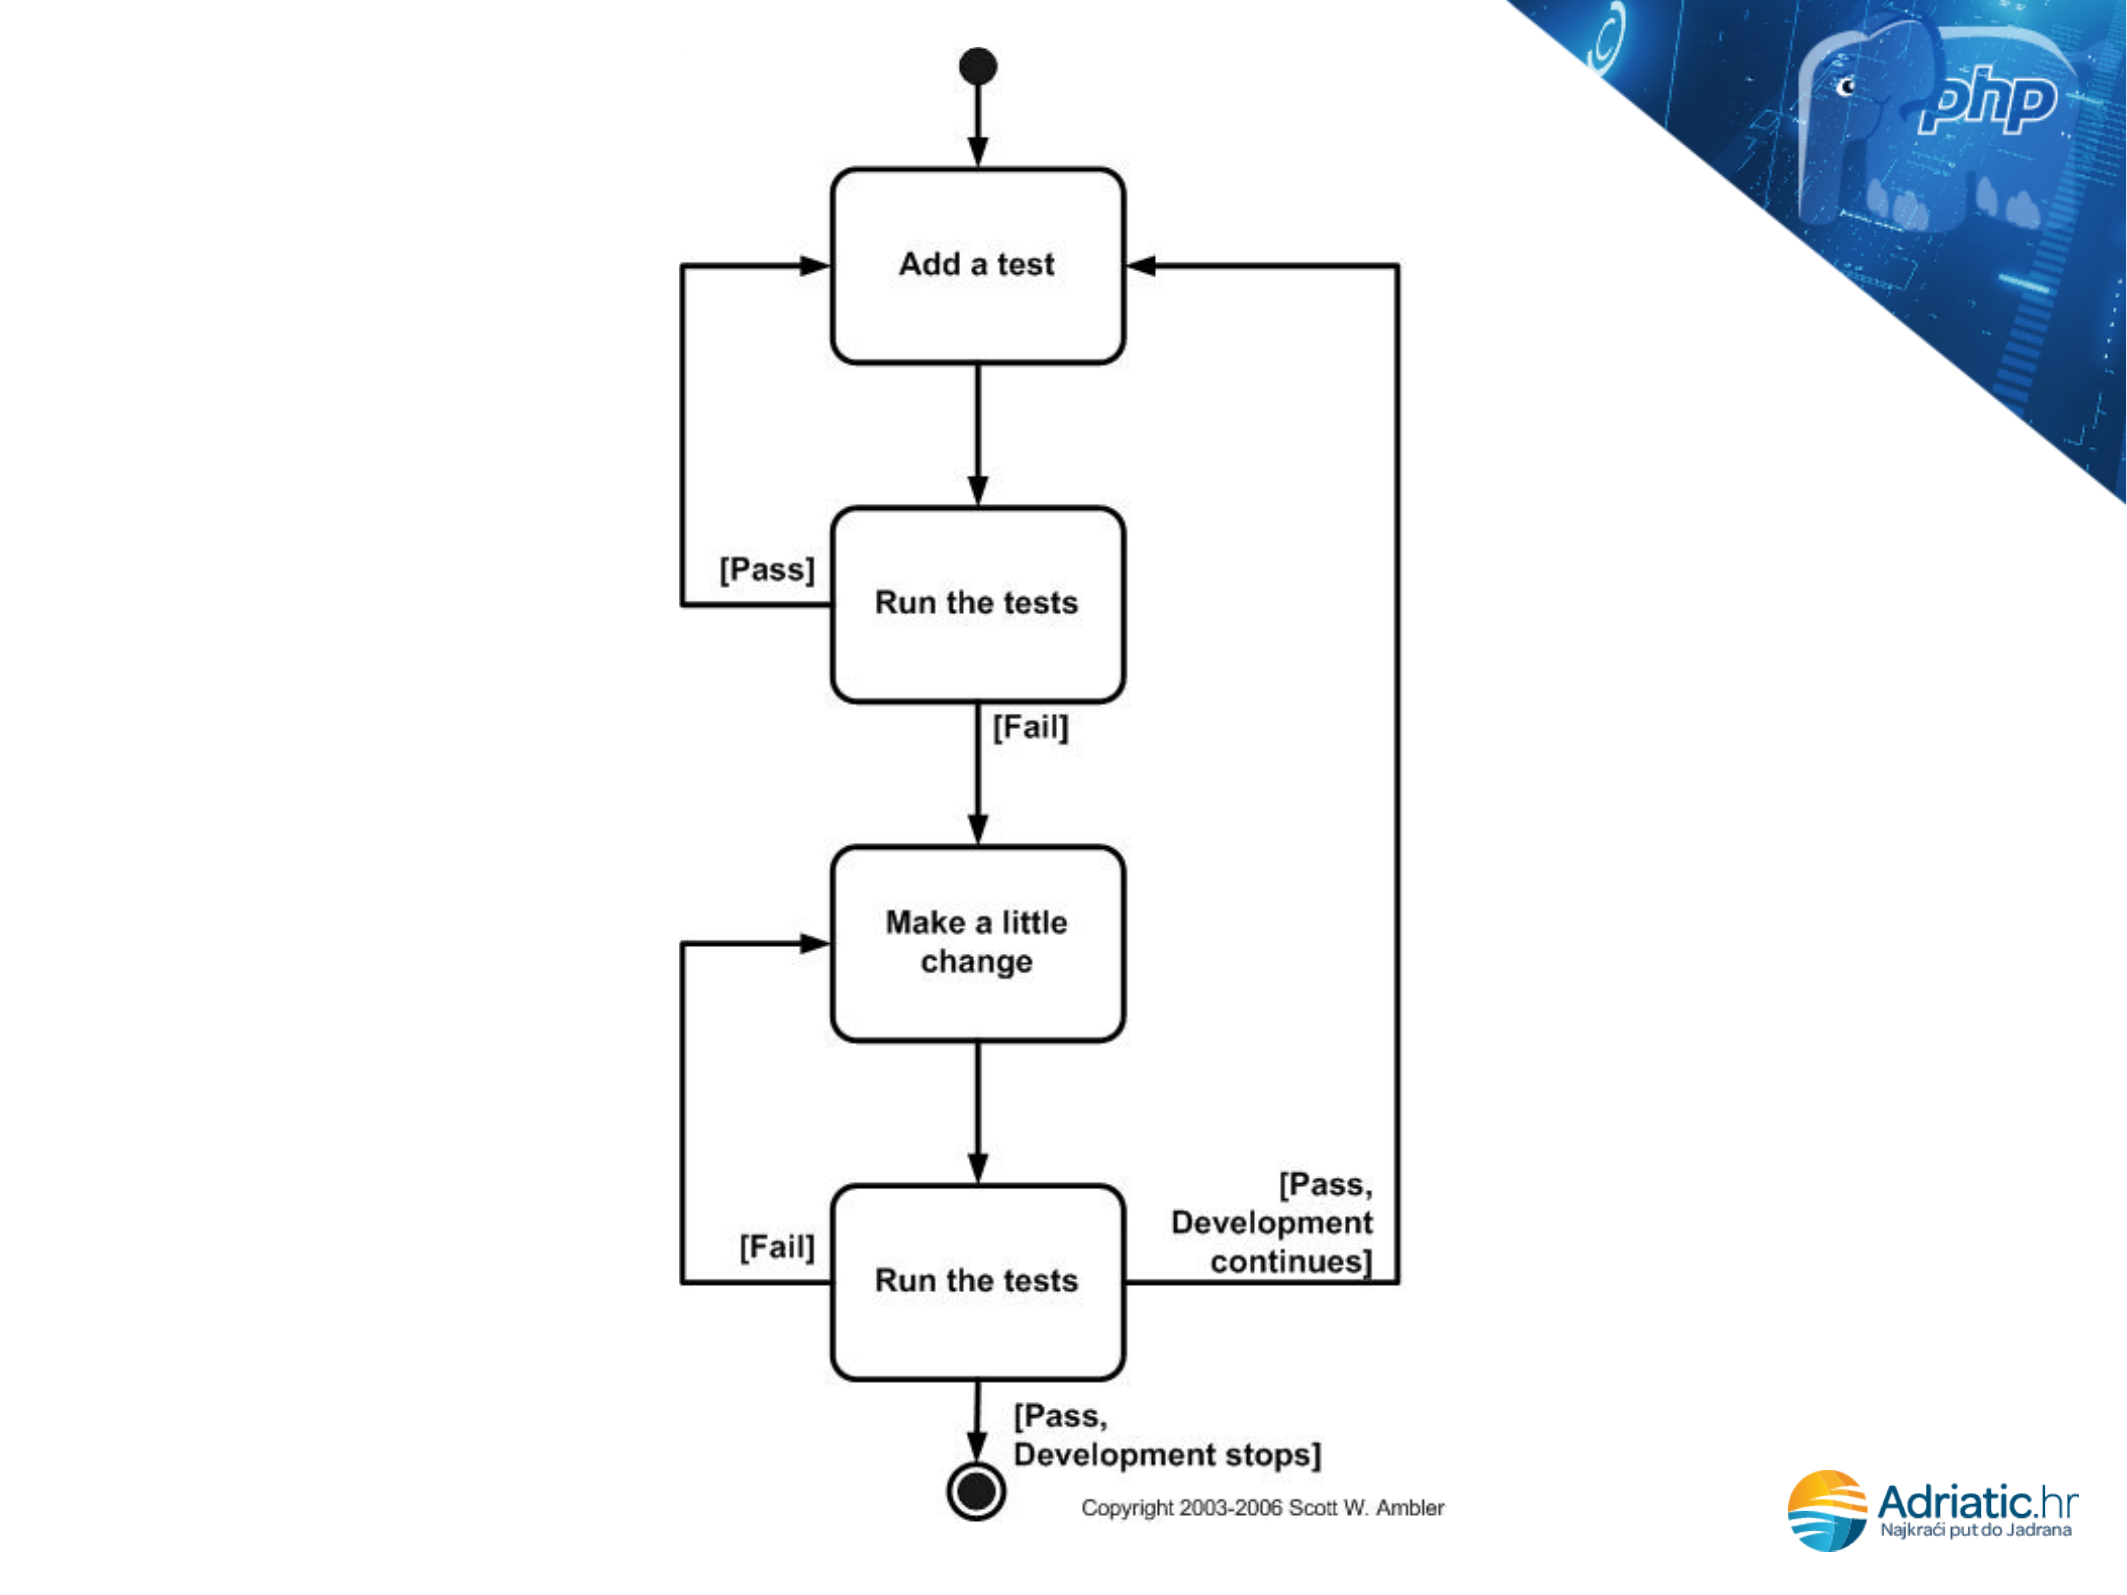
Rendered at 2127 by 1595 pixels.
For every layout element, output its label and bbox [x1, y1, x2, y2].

picture [1505, 0, 2127, 625]
picture [1788, 1470, 2079, 1552]
picture [679, 47, 1447, 1524]
